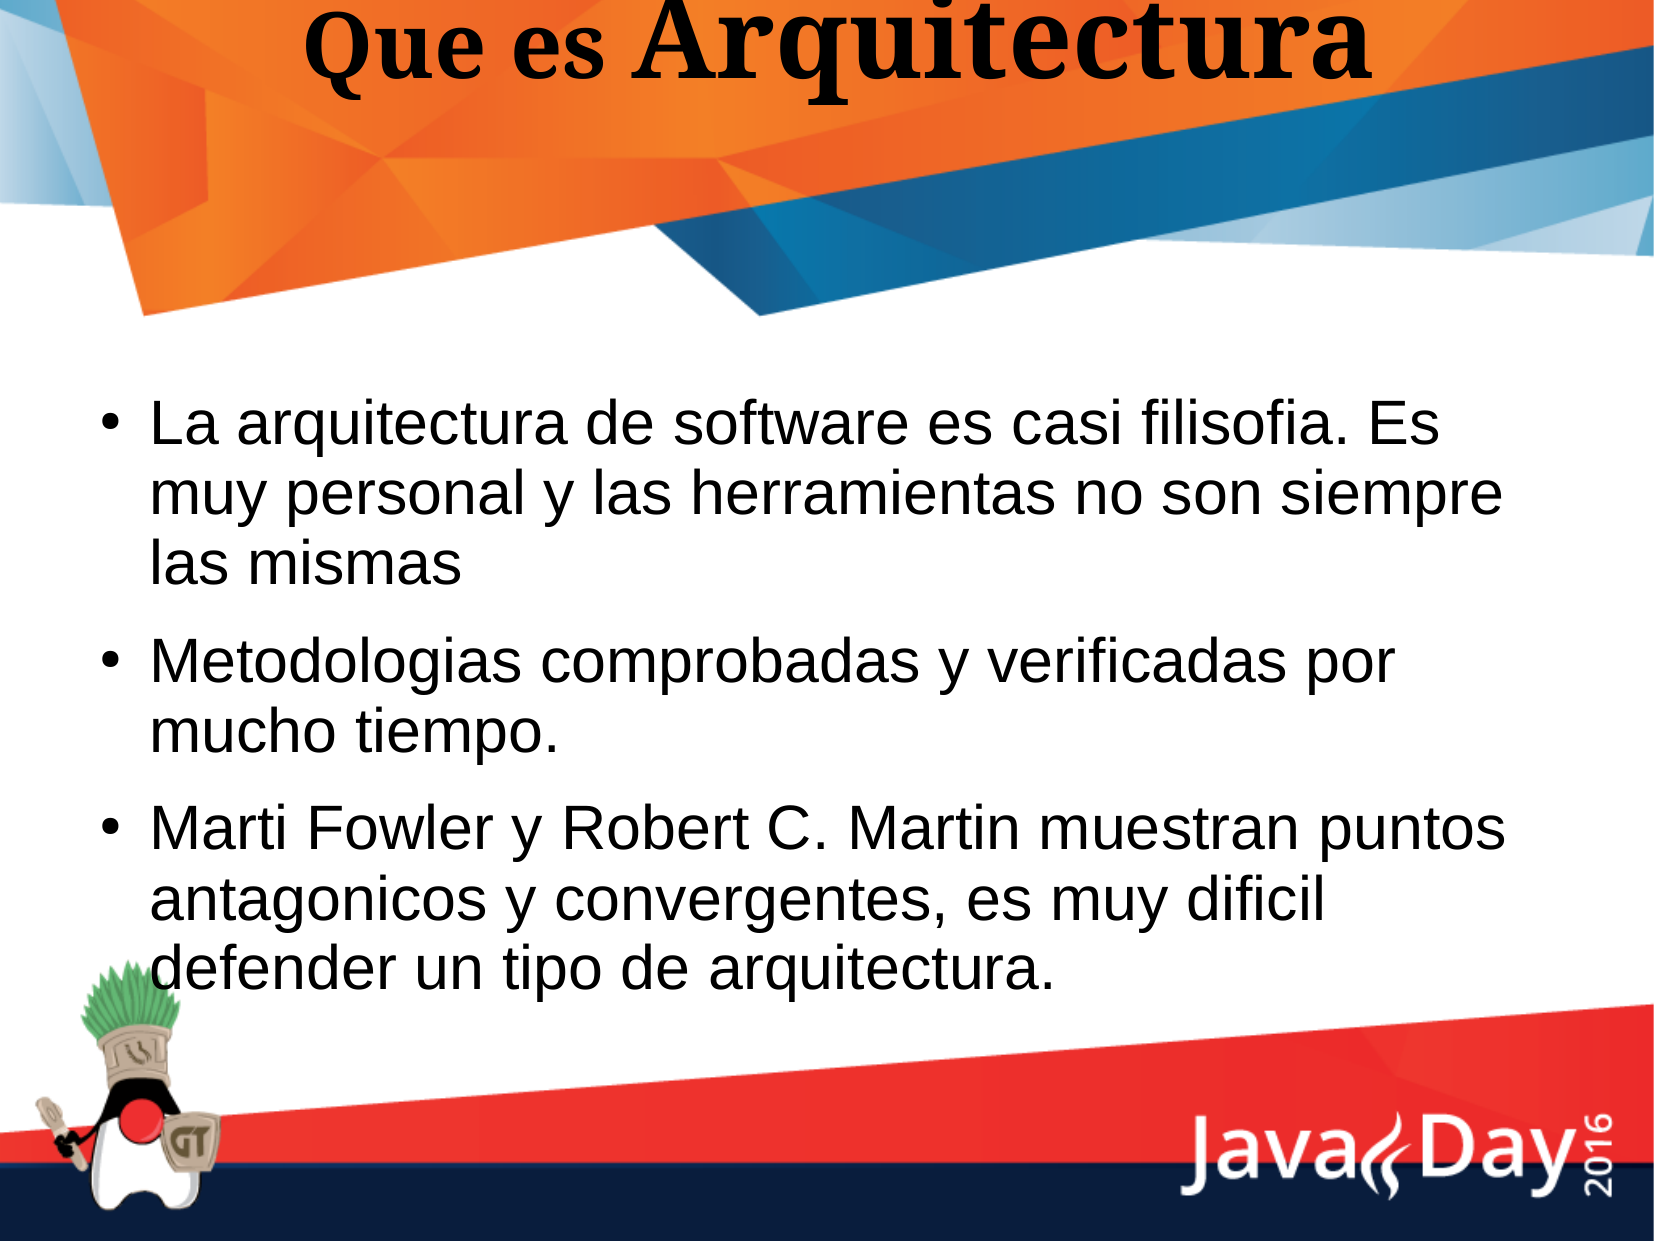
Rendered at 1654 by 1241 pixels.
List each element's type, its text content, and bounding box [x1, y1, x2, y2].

title Que es Arquitectura [82, 0, 1571, 236]
list La arquitectura de software es casi filisofia. Es muy personal y las herramientas no son siempre las mismas Metodologias comprobadas y verificadas por mucho tiempo. Marti Fowler y Robert C. Martin muestran puntos antagonicos y convergentes, es muy dificil defender un tipo de arquitectura. [82, 290, 1571, 1010]
picture [0, 0, 1654, 1241]
